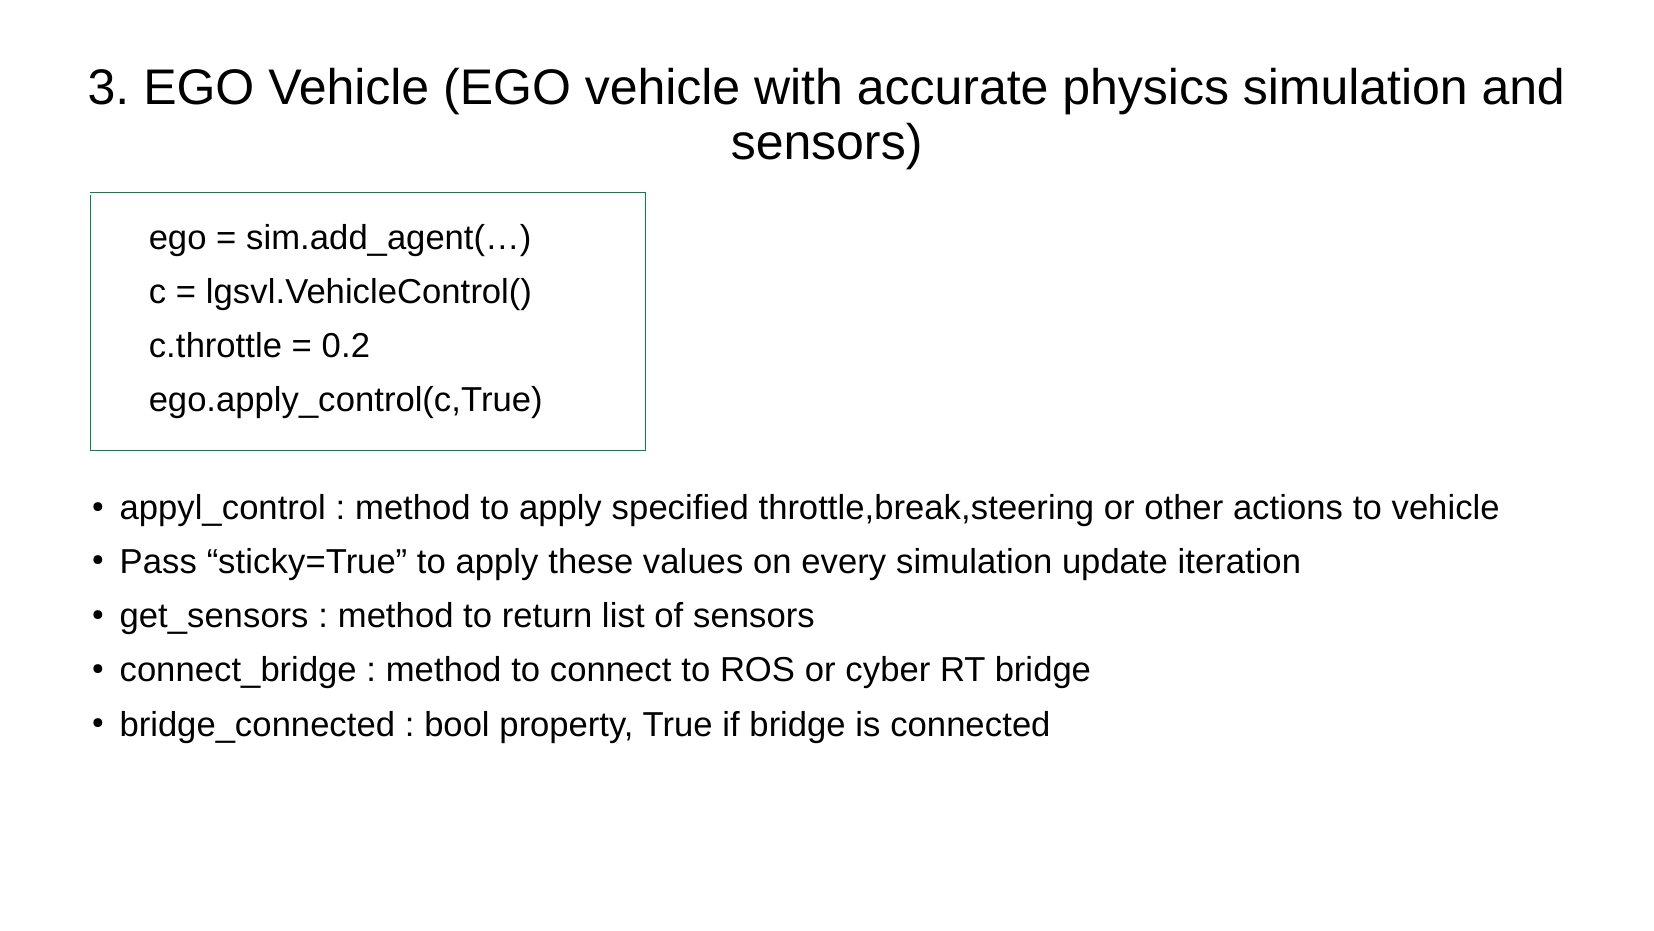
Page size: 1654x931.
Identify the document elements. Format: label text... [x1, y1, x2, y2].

title 3. EGO Vehicle (EGO vehicle with accurate physics simulation and sensors) [82, 37, 1571, 193]
list ego = sim.add_agent(…) c = lgsvl.VehicleControl() c.throttle = 0.2 ego.apply_control(c,True) appyl_control : method to apply specified throttle,break,steering or other actions to vehicle Pass “sticky=True” to apply these values on every simulation update iteration get_sensors : method to return list of sensors connect_bridge : method to connect to ROS or cyber RT bridge bridge_connected : bool property, True if bridge is connected [82, 217, 1571, 758]
list ego = sim.add_agent(…) c = lgsvl.VehicleControl() c.throttle = 0.2 ego.apply_control(c,True) appyl_control : method to apply specified throttle,break,steering or other actions to vehicle Pass “sticky=True” to apply these values on every simulation update iteration get_sensors : method to return list of sensors connect_bridge : method to connect to ROS or cyber RT bridge bridge_connected : bool property, True if bridge is connected [91, 217, 645, 450]
